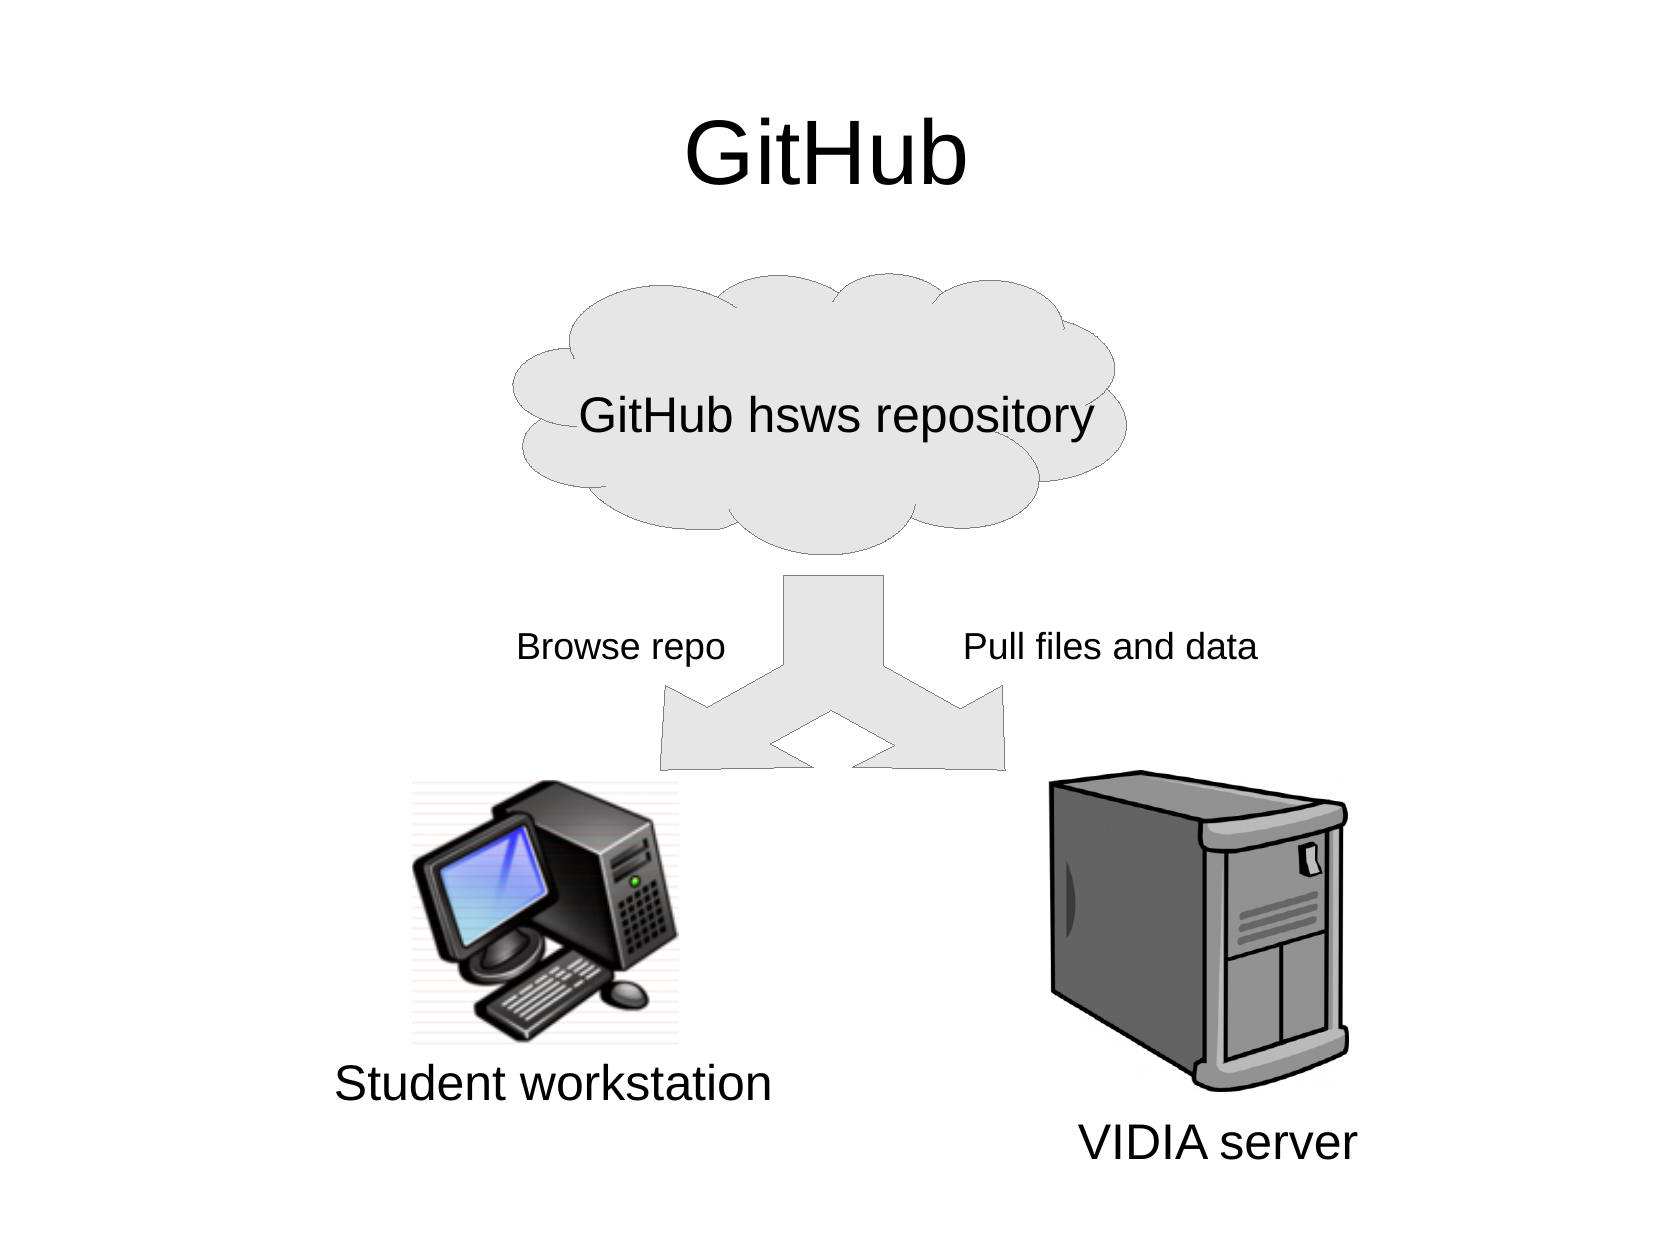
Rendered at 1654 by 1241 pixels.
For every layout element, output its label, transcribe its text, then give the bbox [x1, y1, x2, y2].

text_box VIDIA server [1063, 1107, 1374, 1178]
text_box [512, 273, 1127, 555]
text_box Student workstation [319, 1048, 788, 1119]
title GitHub [82, 49, 1571, 257]
text_box [660, 575, 1006, 771]
text_box GitHub hsws repository [563, 379, 1111, 451]
picture [412, 780, 679, 1047]
text_box Pull files and data [948, 618, 1274, 676]
text_box Browse repo [501, 618, 741, 676]
picture [1048, 770, 1349, 1092]
